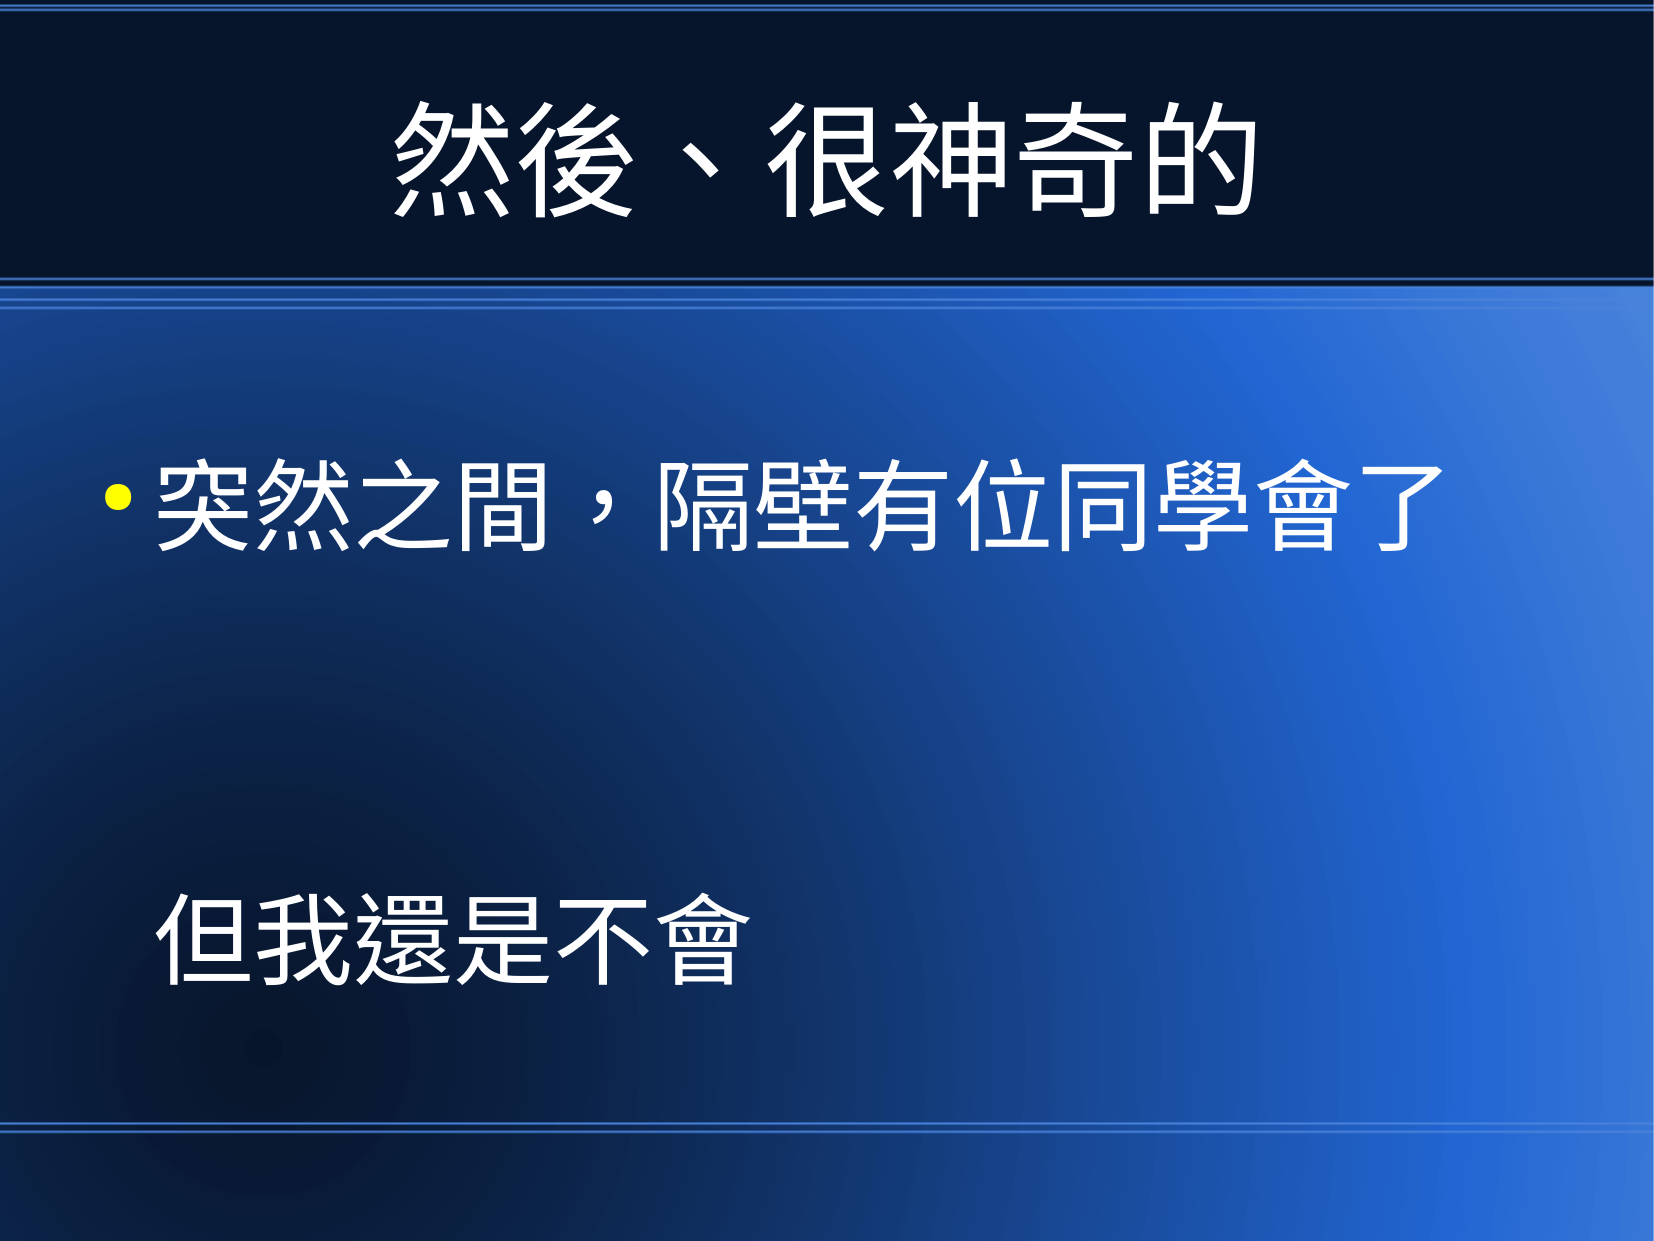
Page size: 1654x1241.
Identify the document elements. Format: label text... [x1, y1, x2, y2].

title 然後、很神奇的 [82, 49, 1571, 257]
picture [0, 0, 1654, 1241]
list 突然之間，隔壁有位同學會了 但我還是不會 [82, 355, 1571, 1241]
